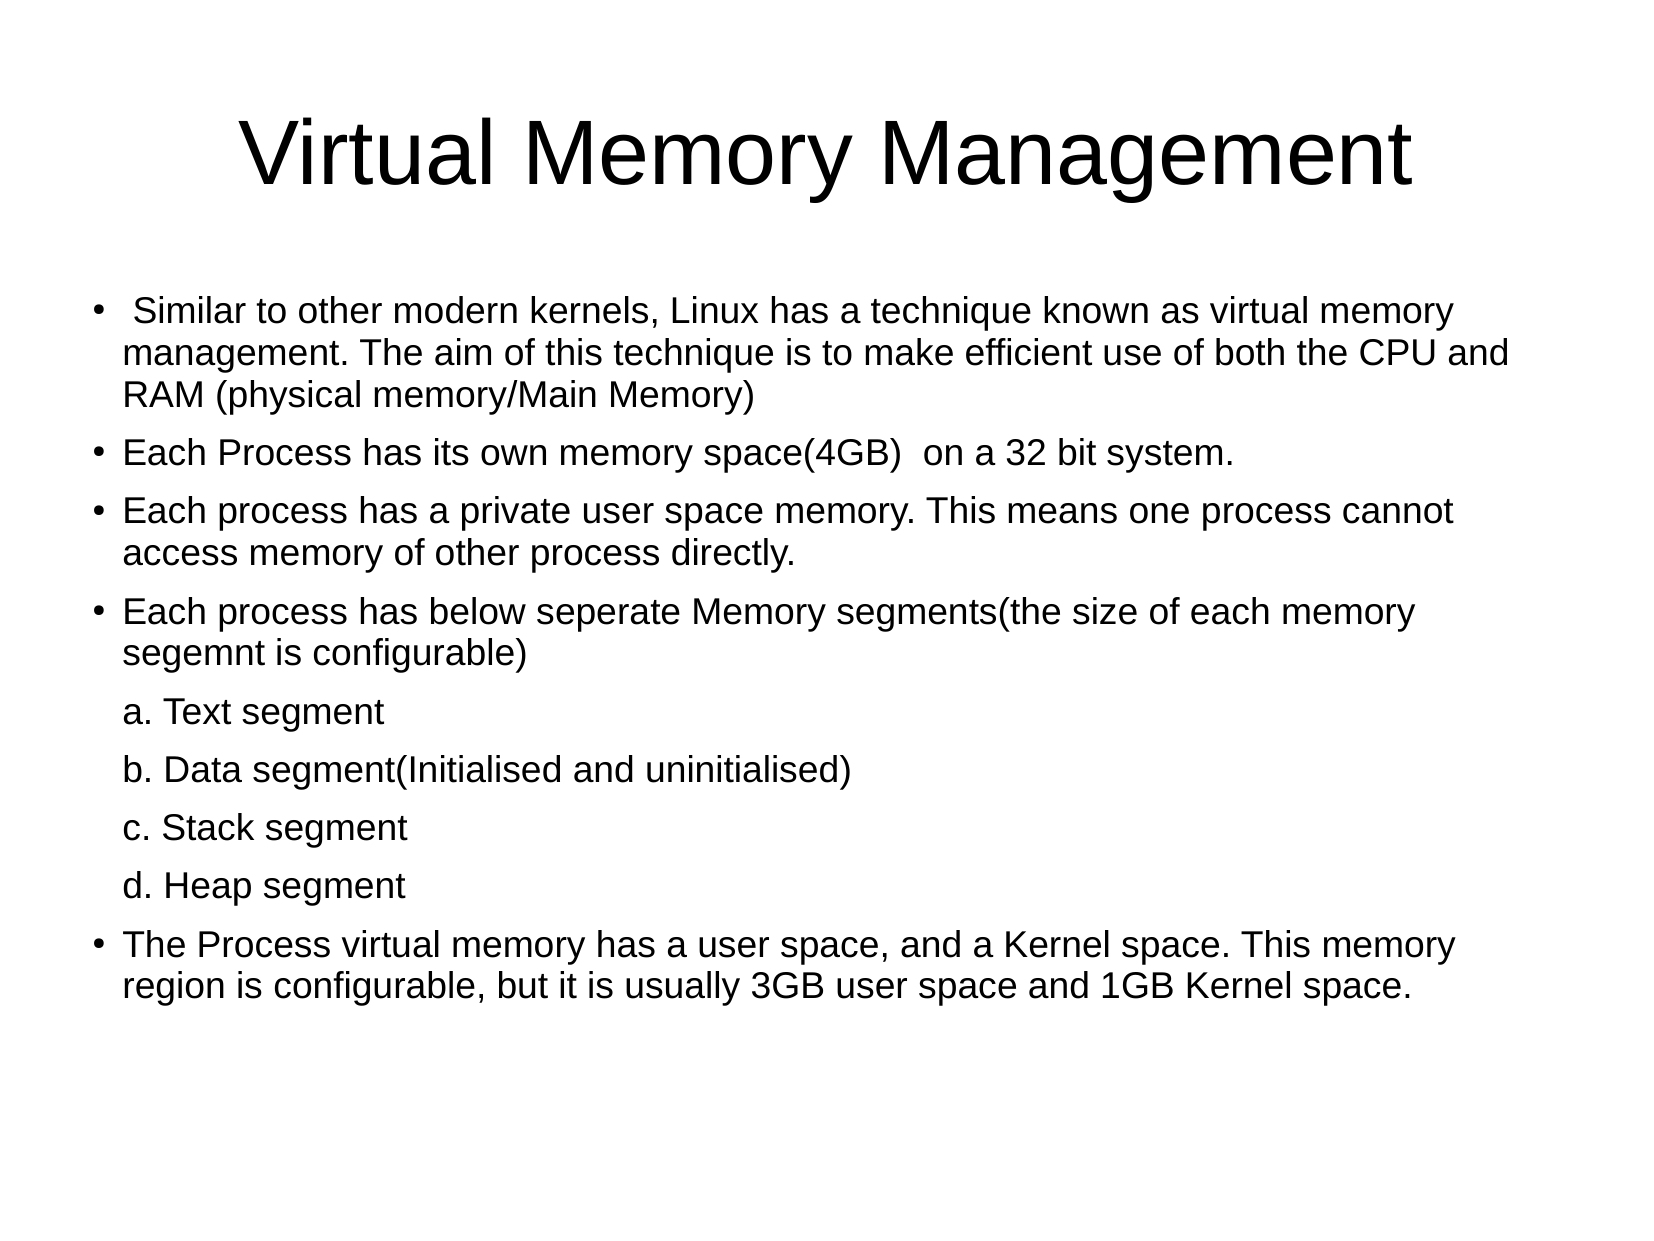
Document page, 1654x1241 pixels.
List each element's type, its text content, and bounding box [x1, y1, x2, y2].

title Virtual Memory Management [82, 49, 1571, 257]
list Similar to other modern kernels, Linux has a technique known as virtual memory management. The aim of this technique is to make efficient use of both the CPU and RAM (physical memory/Main Memory) Each Process has its own memory space(4GB) on a 32 bit system. Each process has a private user space memory. This means one process cannot access memory of other process directly. Each process has below seperate Memory segments(the size of each memory segemnt is configurable) a. Text segment b. Data segment(Initialised and uninitialised) c. Stack segment d. Heap segment The Process virtual memory has a user space, and a Kernel space. This memory region is configurable, but it is usually 3GB user space and 1GB Kernel space. [82, 290, 1571, 1010]
